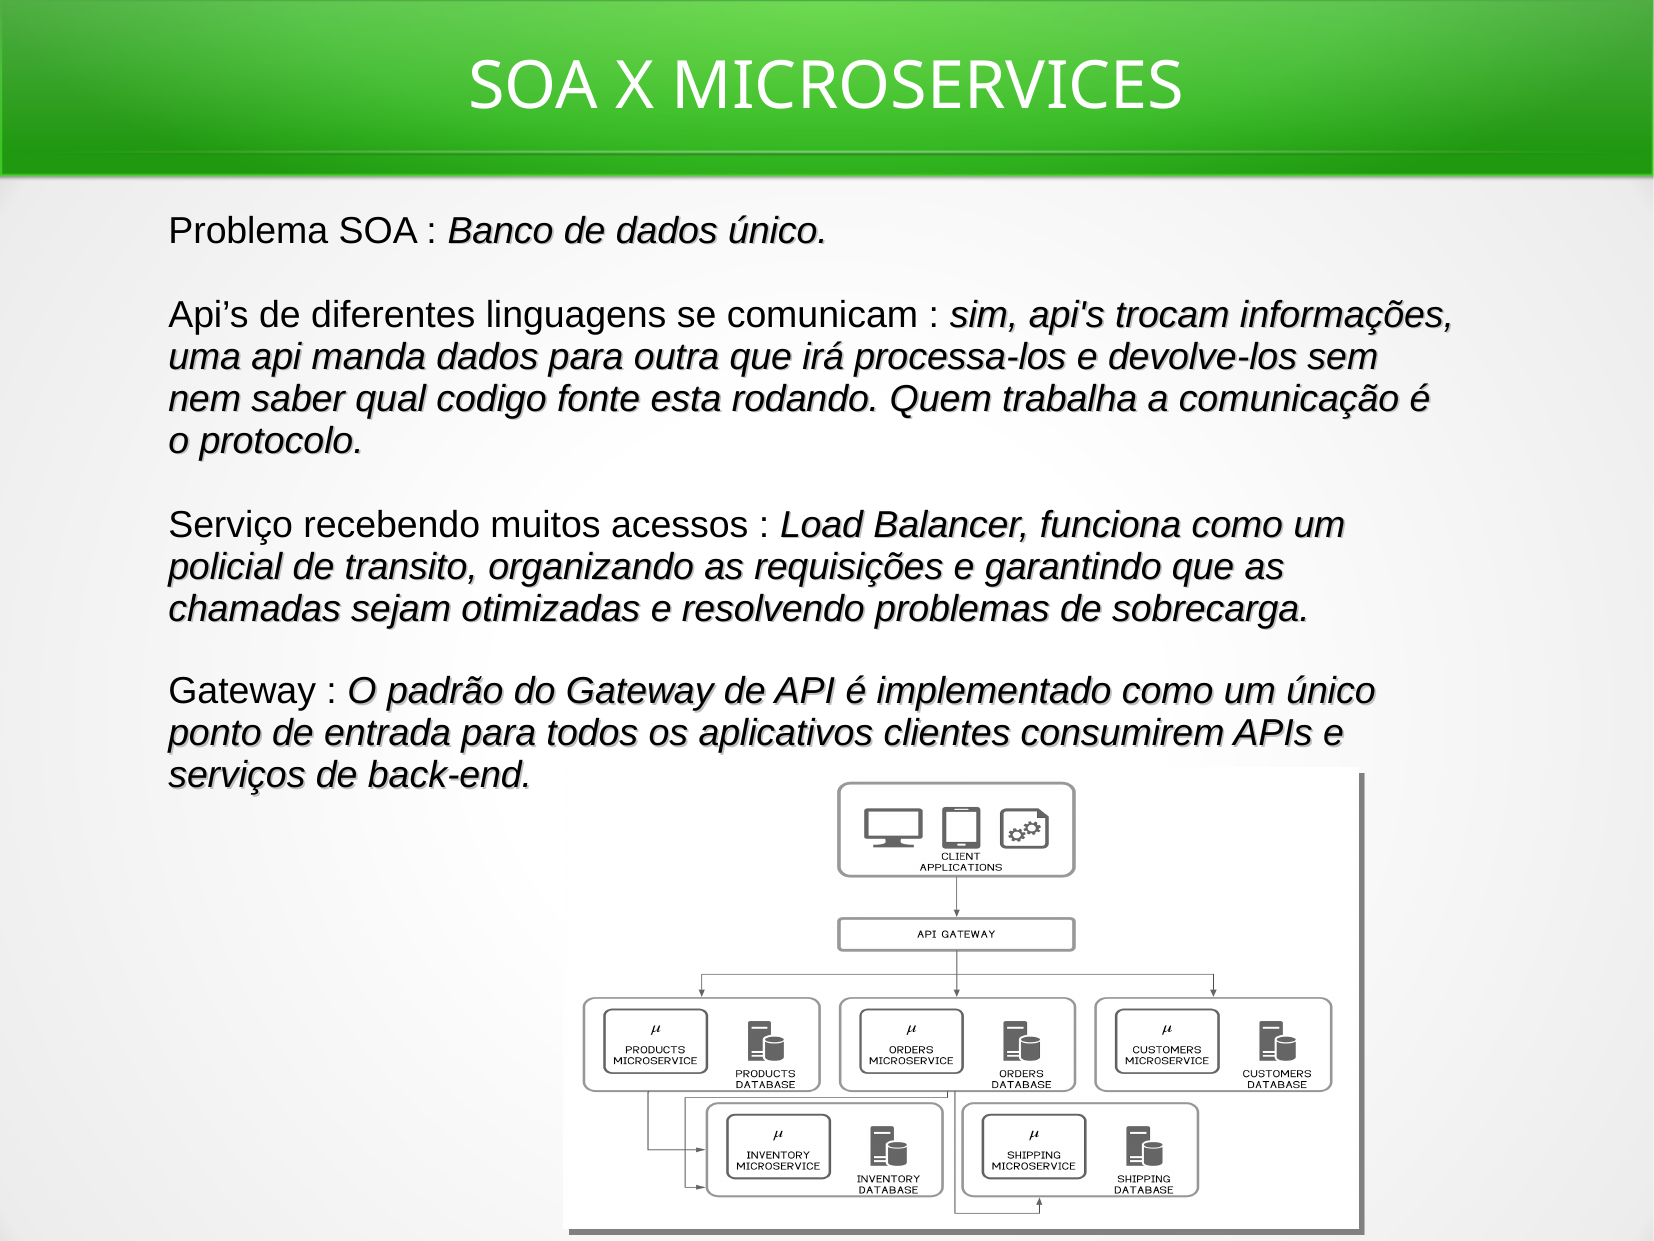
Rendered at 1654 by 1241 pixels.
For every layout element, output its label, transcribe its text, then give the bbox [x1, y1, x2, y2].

picture [0, 0, 1654, 1241]
title SOA X MICROSERVICES [82, 11, 1571, 154]
text_box Gateway : O padrão do Gateway de API é implementado como um único ponto de entrada para todos os aplicativos clientes consumirem APIs e serviços de back-end. [153, 662, 1430, 804]
text_box Problema SOA : Banco de dados único. Api’s de diferentes linguagens se comunicam : sim, api's trocam informações, uma api manda dados para outra que irá processa-los e devolve-los sem nem saber qual codigo fonte esta rodando. Quem trabalha a comunicação é o protocolo. Serviço recebendo muitos acessos : Load Balancer, funciona como um policial de transito, organizando as requisições e garantindo que as chamadas sejam otimizadas e resolvendo problemas de sobrecarga. [153, 201, 1477, 721]
